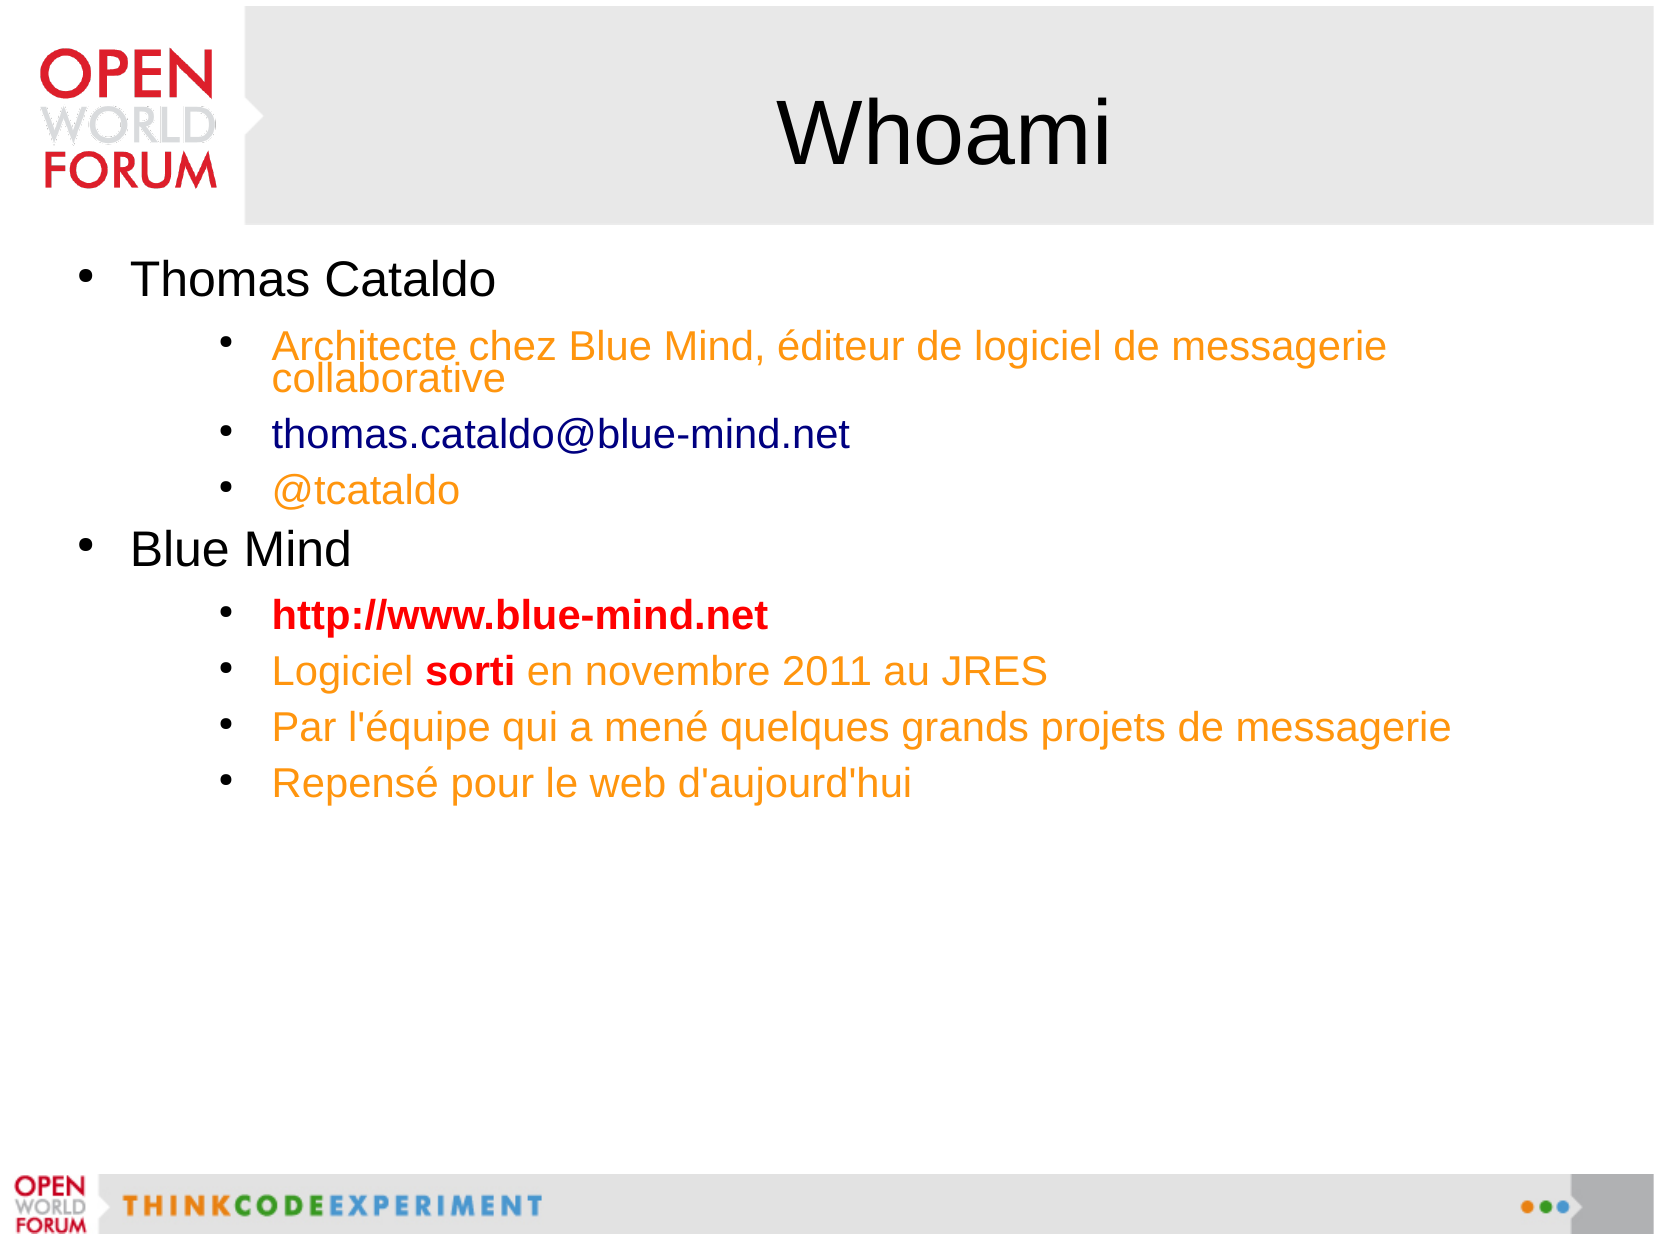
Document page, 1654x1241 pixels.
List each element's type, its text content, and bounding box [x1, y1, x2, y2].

title Whoami [295, 36, 1595, 230]
picture [11, 6, 1654, 225]
picture [0, 1174, 1654, 1234]
list Thomas Cataldo Architecte chez Blue Mind, éditeur de logiciel de messagerie collaborative thomas.cataldo@blue-mind.net @tcataldo Blue Mind http://www.blue-mind.net Logiciel sorti en novembre 2011 au JRES Par l'équipe qui a mené quelques grands projets de messagerie Repensé pour le web d'aujourd'hui [59, 265, 1548, 1070]
